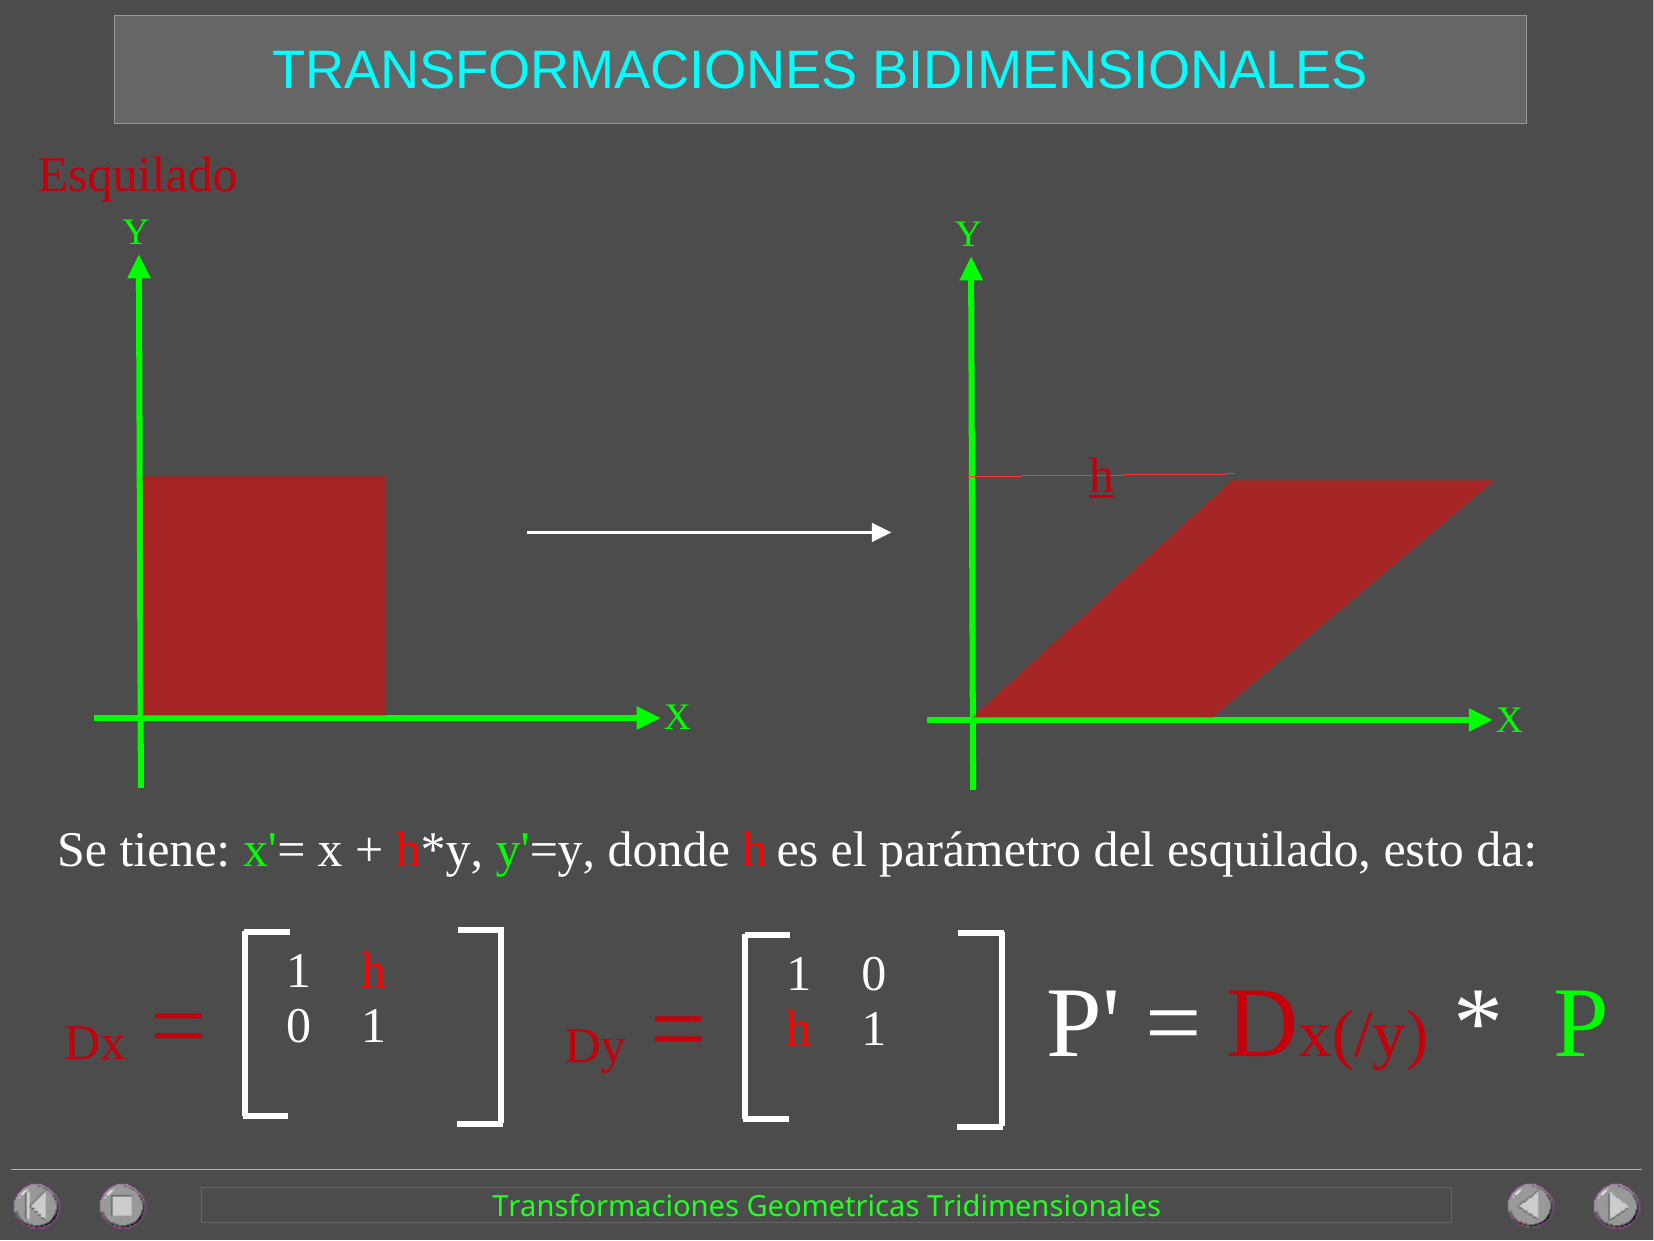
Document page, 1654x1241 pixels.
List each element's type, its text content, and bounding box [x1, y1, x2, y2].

text_box 1 0 h 1 [786, 945, 979, 1118]
text_box Y [122, 210, 155, 256]
title TRANSFORMACIONES BIDIMENSIONALES [114, 15, 1527, 124]
text_box P' = Dx(/y) * P [1046, 967, 1616, 1088]
text_box X [663, 696, 701, 742]
text_box Esquilado [37, 146, 256, 207]
picture [1591, 1181, 1642, 1232]
text_box X [1495, 698, 1533, 744]
text_box Se tiene: x'= x + h*y, y'=y, donde h es el parámetro del esquilado, esto da: [57, 822, 1600, 892]
text_box 1 h 0 1 [286, 942, 479, 1123]
text_box [142, 476, 386, 716]
picture [97, 1181, 148, 1232]
text_box [972, 480, 1495, 718]
text_box Dx = [64, 971, 234, 1092]
picture [1505, 1181, 1556, 1231]
picture [11, 1181, 62, 1232]
text_box Dy = [564, 973, 734, 1095]
text_box Y [954, 212, 987, 258]
